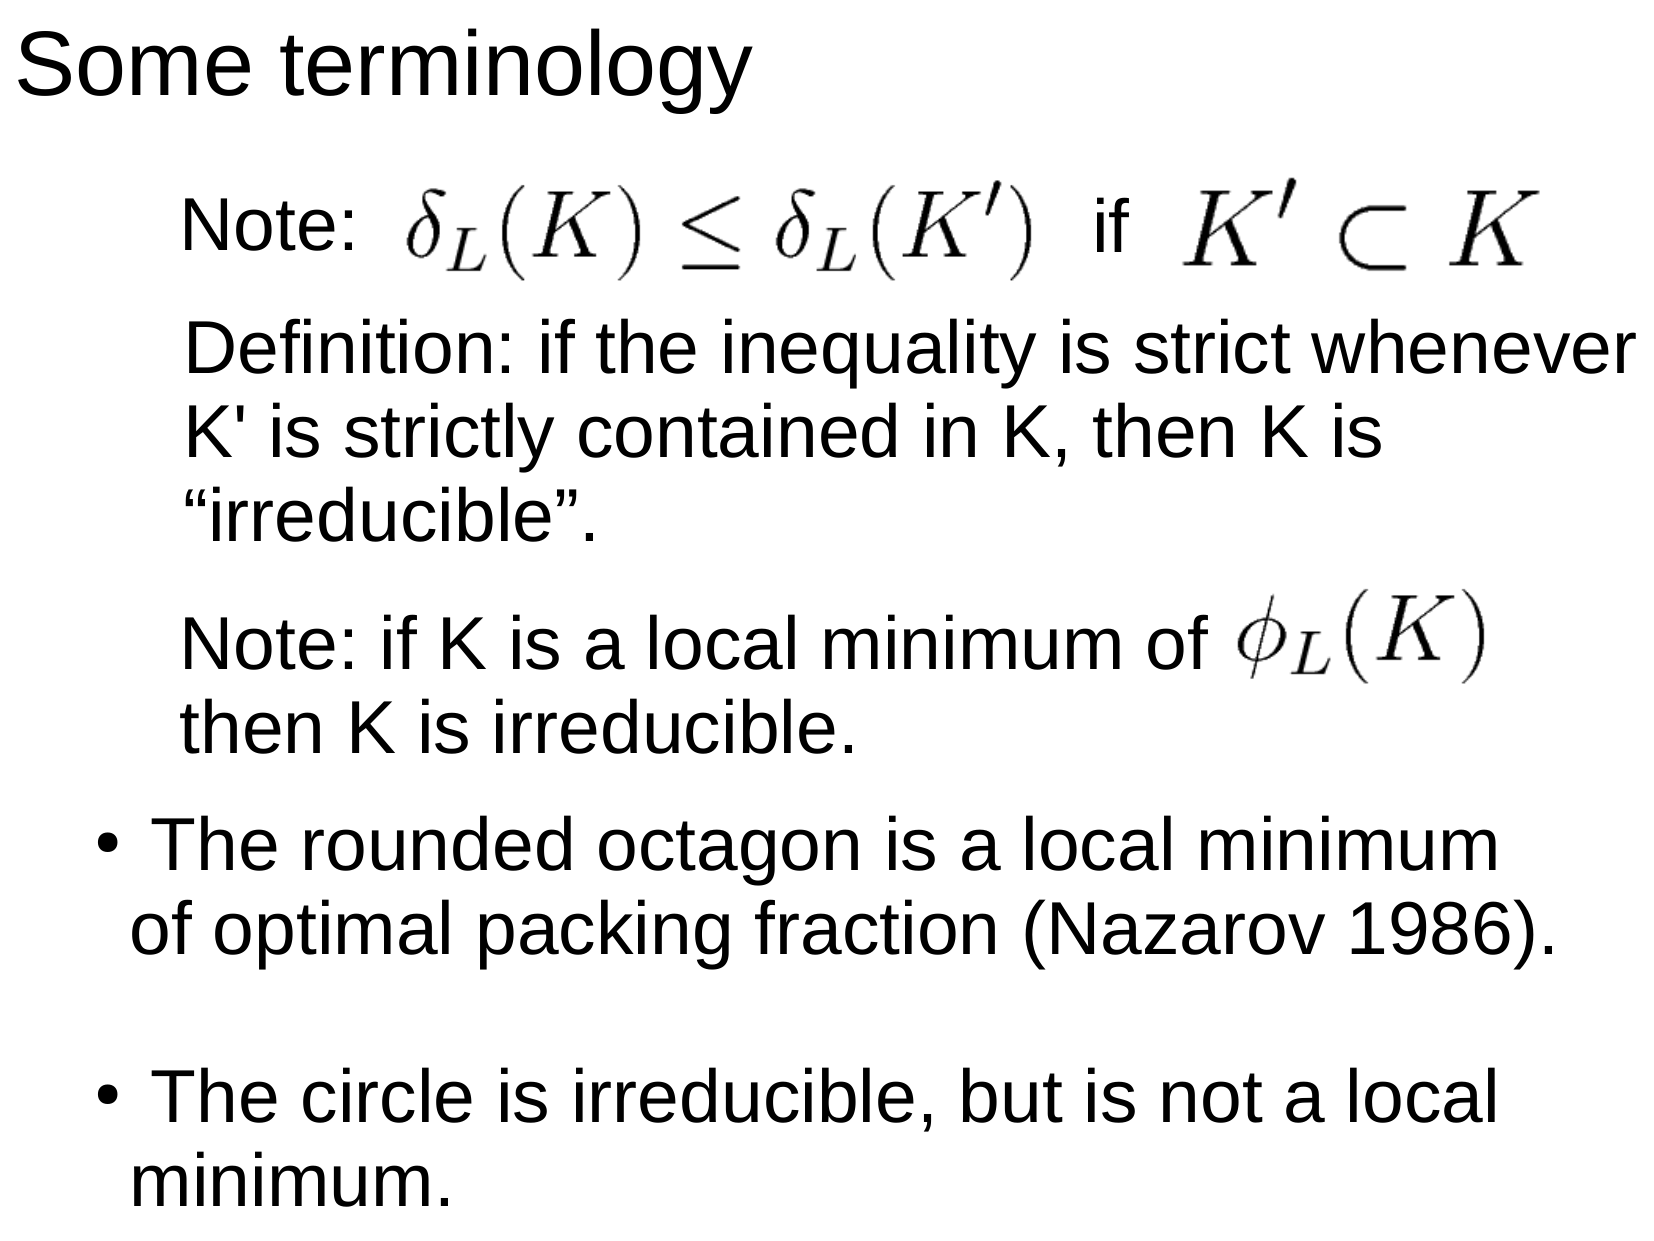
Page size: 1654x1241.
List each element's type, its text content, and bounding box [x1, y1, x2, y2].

text_box Note: if K is a local minimum of then K is irreducible. [165, 593, 1576, 795]
text_box Note: [165, 175, 391, 281]
text_box The rounded octagon is a local minimum of optimal packing fraction (Nazarov 1986). The circle is irreducible, but is not a local minimum. [79, 795, 1576, 1230]
picture [1221, 580, 1503, 691]
text_box Some terminology [0, 5, 781, 123]
picture [1170, 173, 1558, 282]
text_box Definition: if the inequality is strict whenever K' is strictly contained in K, then K is “irreducible”. [168, 298, 1654, 565]
picture [393, 176, 1051, 287]
text_box if [1077, 176, 1170, 282]
